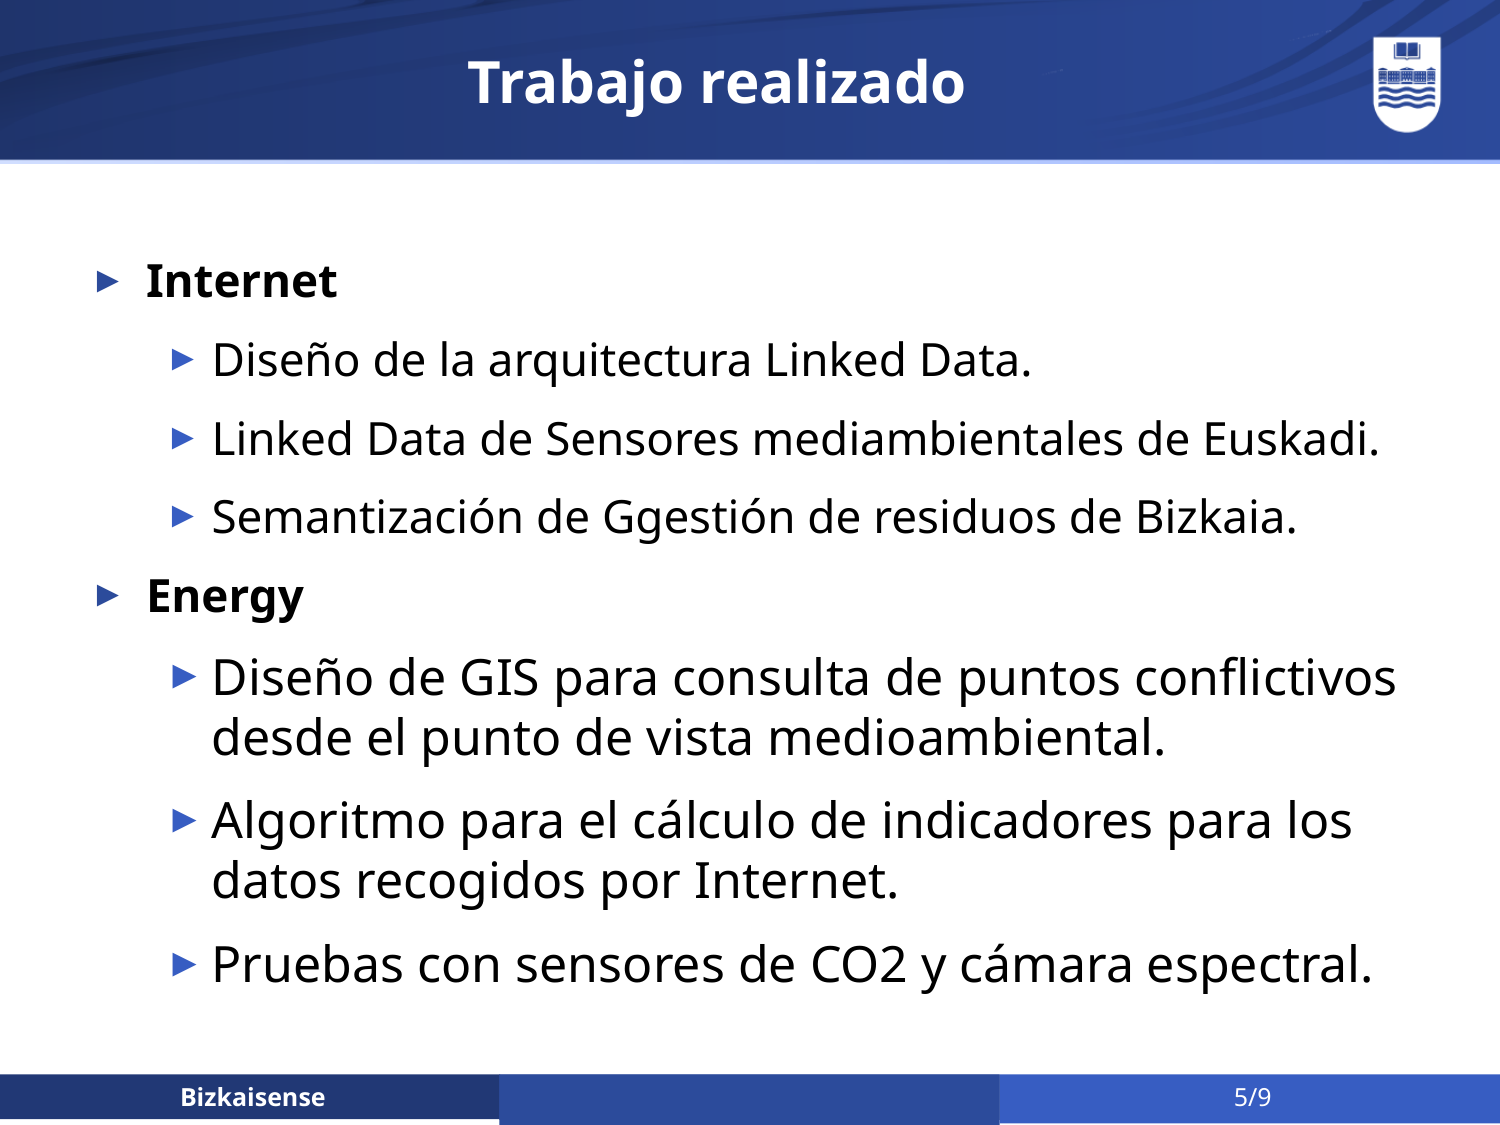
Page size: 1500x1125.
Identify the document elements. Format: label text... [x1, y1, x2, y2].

list Internet Diseño de la arquitectura Linked Data. Linked Data de Sensores mediambientales de Euskadi. Semantización de Ggestión de residuos de Bizkaia. Energy Diseño de GIS para consulta de puntos conflictivos desde el punto de vista medioambiental. Algoritmo para el cálculo de indicadores para los datos recogidos por Internet. Pruebas con sensores de CO2 y cámara espectral. [75, 244, 1426, 1016]
picture [0, 0, 1500, 164]
title Trabajo realizado [0, 0, 1363, 161]
